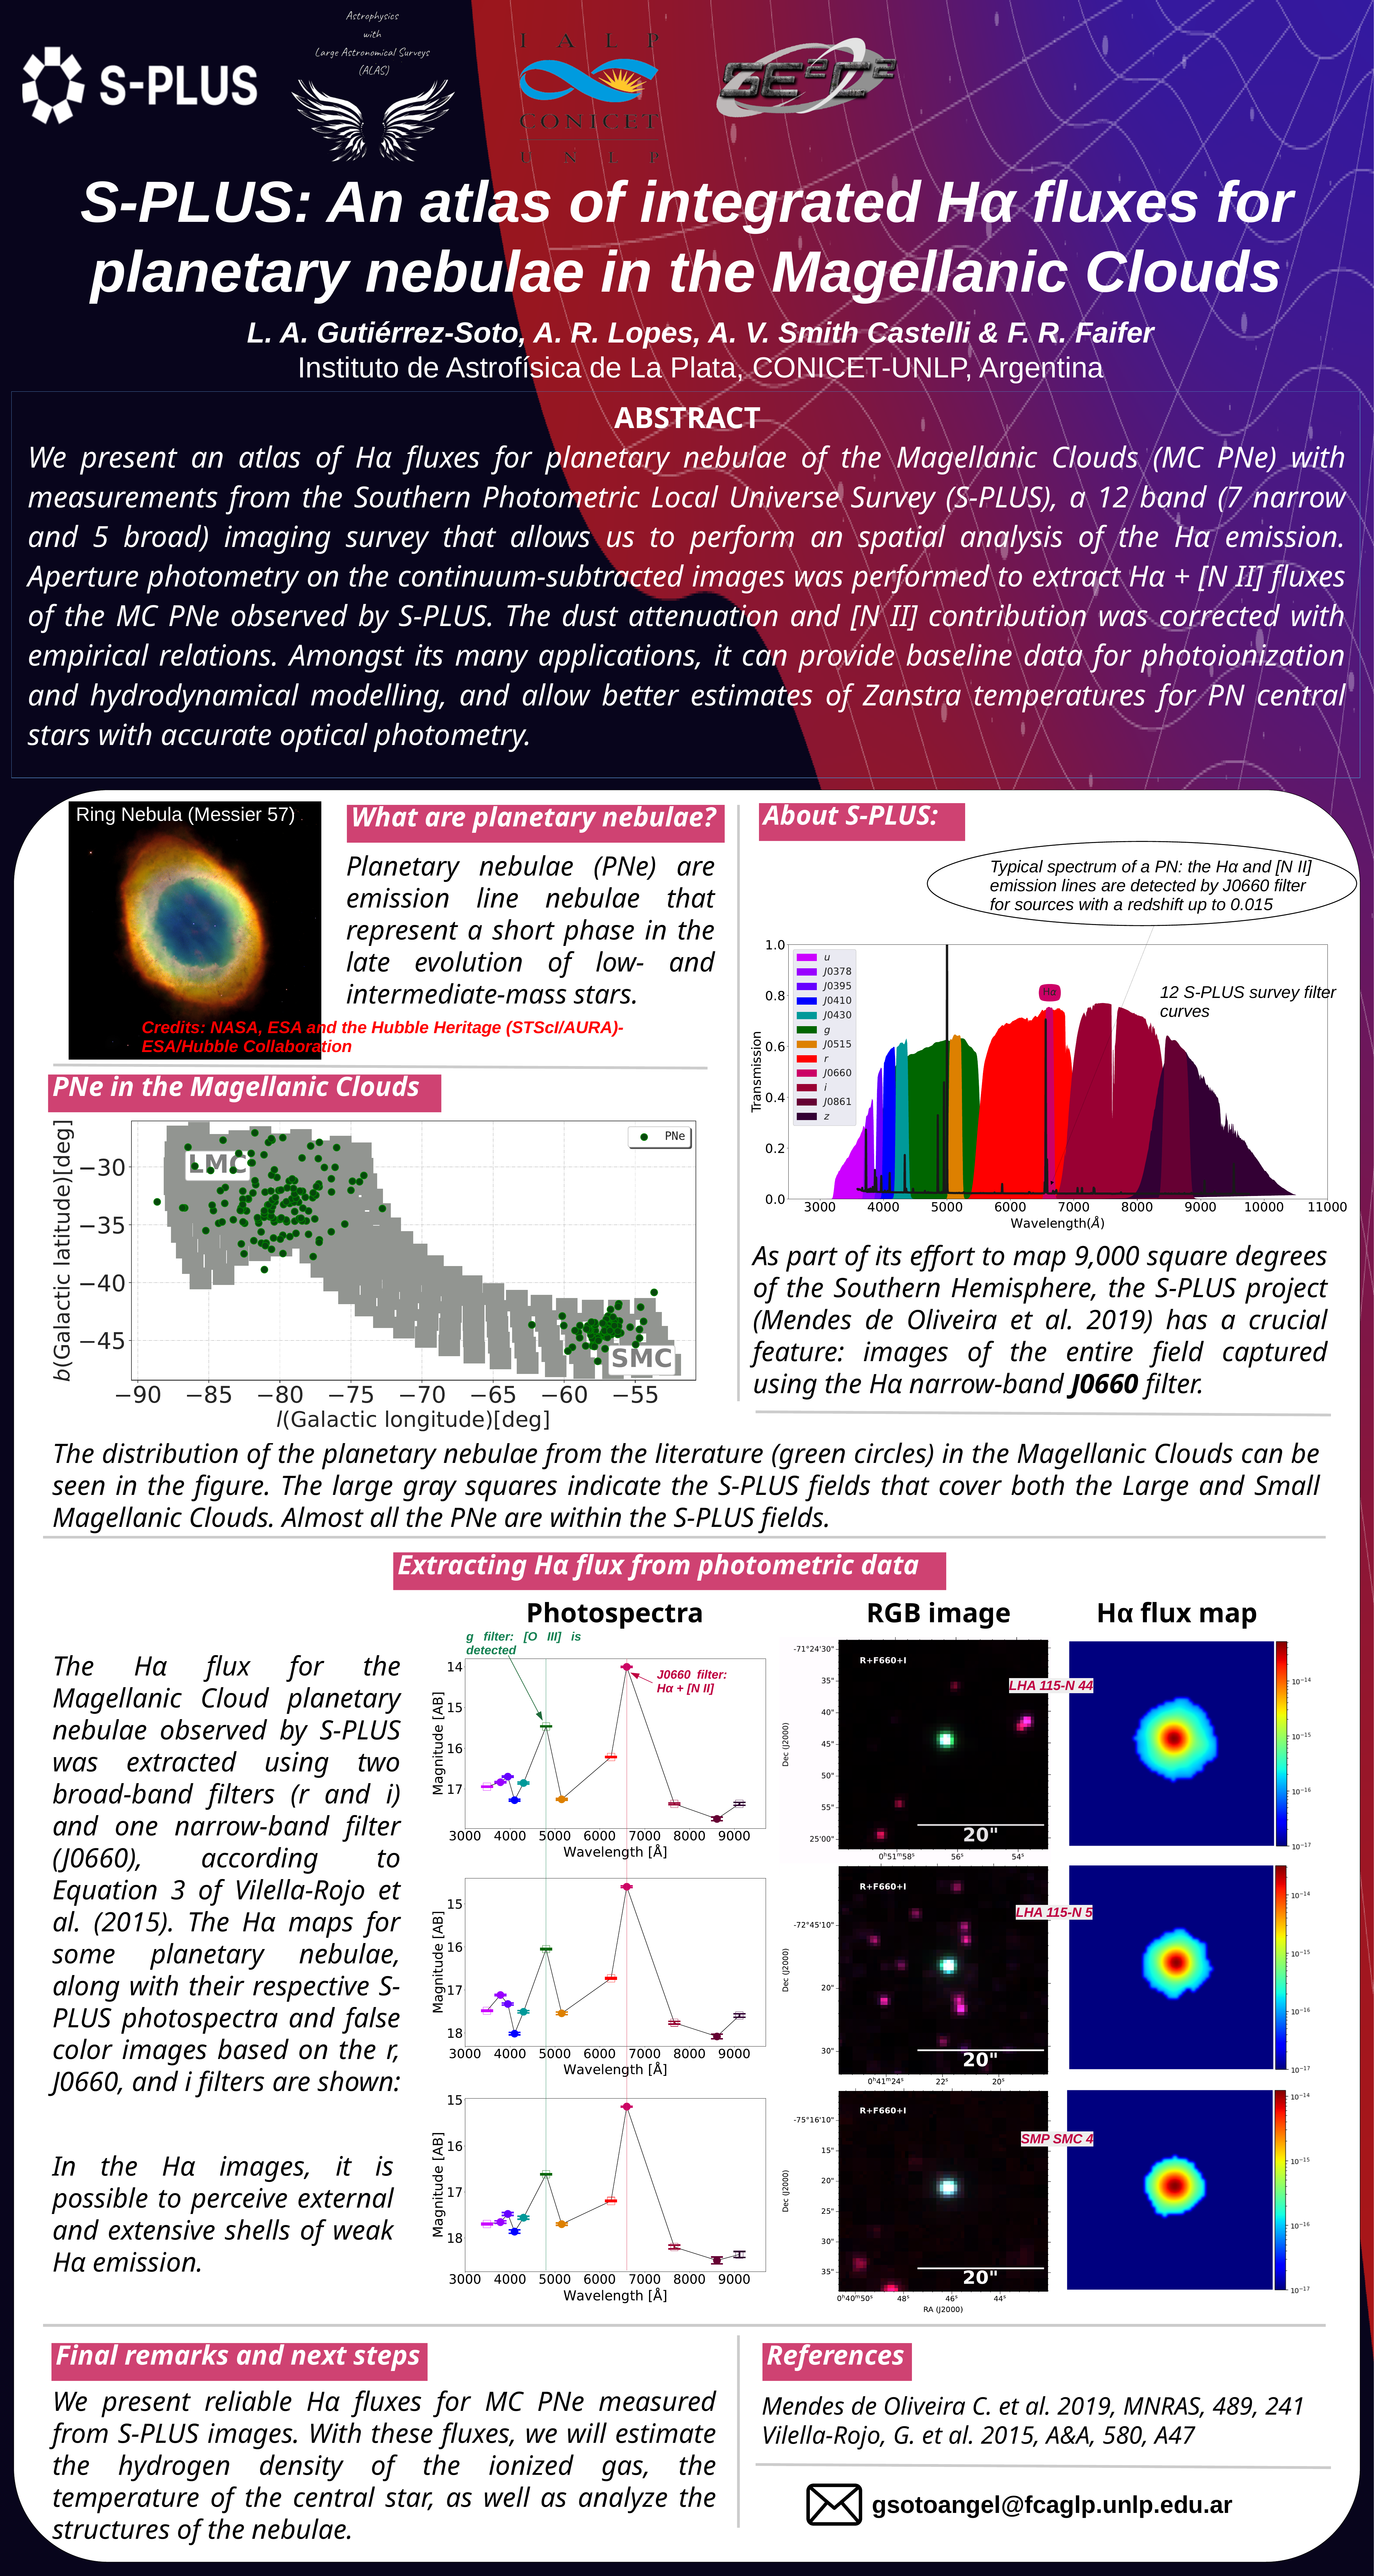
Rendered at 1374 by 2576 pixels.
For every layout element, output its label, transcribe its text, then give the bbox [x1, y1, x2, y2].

text_box Mendes de Oliveira C. et al. 2019, MNRAS, 489, 241 Vilella-Rojo, G. et al. 2015, A&A, 580, A47 [757, 2359, 1327, 2466]
text_box LHA 115-N 44 [1004, 1676, 1111, 1710]
text_box J0660 filter: Hα + [N II] [653, 1666, 732, 1711]
picture [429, 1875, 546, 2081]
picture [806, 2484, 862, 2526]
text_box g filter: [O III] is detected [462, 1627, 586, 1673]
text_box As part of its effort to map 9,000 square degrees of the Southern Hemisphere, the S-PLUS project (Mendes de Oliveira et al. 2019) has a crucial feature: images of the entire field captured using the Hα narrow-band J0660 filter. [749, 1238, 1333, 1360]
text_box Hα flux map [1092, 1592, 1316, 1634]
picture [745, 934, 1353, 1238]
text_box Photospectra [522, 1592, 745, 1634]
picture [43, 1113, 704, 1443]
picture [546, 1875, 627, 2081]
text_box PNe in the Magellanic Clouds [48, 1074, 441, 1113]
picture [69, 801, 321, 1060]
text_box Ring Nebula (Messier 57) [72, 799, 308, 826]
picture [546, 1655, 769, 1864]
picture [429, 2095, 769, 2308]
picture [0, 0, 1374, 182]
picture [429, 1655, 546, 1864]
text_box Final remarks and next steps [51, 2343, 428, 2381]
text_box Mendes de Oliveira C. et al. 2019, MNRAS, 489, 241 Vilella-Rojo, G. et al. 2015, A&A, 580, A47 [757, 2466, 1327, 2505]
text_box References [762, 2343, 912, 2381]
text_box Planetary nebulae (PNe) are emission line nebulae that represent a short phase in the late evolution of low- and intermediate-mass stars. [342, 847, 720, 974]
picture [1065, 1863, 1318, 2085]
text_box L. A. Gutiérrez-Soto, A. R. Lopes, A. V. Smith Castelli & F. R. Faifer Instituto de Astrofísica de La Plata, CONICET-UNLP, Argentina [0, 311, 1374, 547]
text_box gsotoangel@fcaglp.unlp.edu.ar [868, 2489, 1238, 2521]
text_box 12 S-PLUS survey filter curves [1156, 981, 1374, 1027]
picture [779, 1637, 1051, 2317]
text_box About S-PLUS: [759, 803, 965, 841]
text_box [14, 790, 1360, 2562]
text_box What are planetary nebulae? [347, 805, 725, 843]
text_box Credits: NASA, ESA and the Hubble Heritage (STScI/AURA)-ESA/Hubble Collaboration [137, 1015, 660, 1058]
text_box S-PLUS: An atlas of integrated Hα fluxes for planetary nebulae in the Magellanic Clouds [0, 162, 1374, 311]
picture [1065, 2090, 1318, 2305]
text_box Extracting Hα flux from photometric data [393, 1567, 946, 1590]
text_box SMP SMC 4 [1017, 2129, 1123, 2164]
text_box [928, 855, 985, 912]
picture [1352, 547, 1360, 778]
picture [12, 547, 24, 778]
text_box [988, 842, 1295, 855]
text_box In the Hα images, it is possible to perceive external and extensive shells of weak Hα emission. [48, 2147, 399, 2279]
text_box RGB image [862, 1592, 1086, 1634]
text_box We present reliable Hα fluxes for MC PNe measured from S-PLUS images. With these fluxes, we will estimate the hydrogen density of the ionized gas, the temperature of the central star, as well as analyze the structures of the nebulae. [48, 2382, 721, 2515]
text_box The Hα flux for the Magellanic Cloud planetary nebulae observed by S-PLUS was extracted using two broad-band filters (r and i) and one narrow-band filter (J0660), according to Equation 3 of Vilella-Rojo et al. (2015). The Hα maps for some planetary nebulae, along with their respective S-PLUS photospectra and false color images based on the r, J0660, and i filters are shown: [48, 1647, 405, 2181]
picture [1065, 1641, 1319, 1862]
picture [0, 547, 1374, 2576]
text_box [1321, 861, 1356, 906]
text_box LHA 115-N 5 [1011, 1903, 1118, 1937]
picture [627, 1875, 769, 2081]
text_box The distribution of the planetary nebulae from the literature (green circles) in the Magellanic Clouds can be seen in the figure. The large gray squares indicate the S-PLUS fields that cover both the Large and Small Magellanic Clouds. Almost all the PNe are within the S-PLUS fields. [48, 1434, 1326, 1567]
text_box ABSTRACT We present an atlas of Hα fluxes for planetary nebulae of the Magellanic Clouds (MC PNe) with measurements from the Southern Photometric Local Universe Survey (S-PLUS), a 12 band (7 narrow and 5 broad) imaging survey that allows us to perform an spatial analysis of the Hα emission. Aperture photometry on the continuum-subtracted images was performed to extract Hα + [N II] fluxes of the MC PNe observed by S-PLUS. The dust attenuation and [N II] contribution was corrected with empirical relations. Amongst its many applications, it can provide baseline data for photoionization and hydrodynamical modelling, and allow better estimates of Zanstra temperatures for PN central stars with accurate optical photometry. [24, 395, 1352, 778]
text_box Typical spectrum of a PN: the Hα and [N II] emission lines are detected by J0660 filter for sources with a redshift up to 0.015 [985, 855, 1321, 935]
